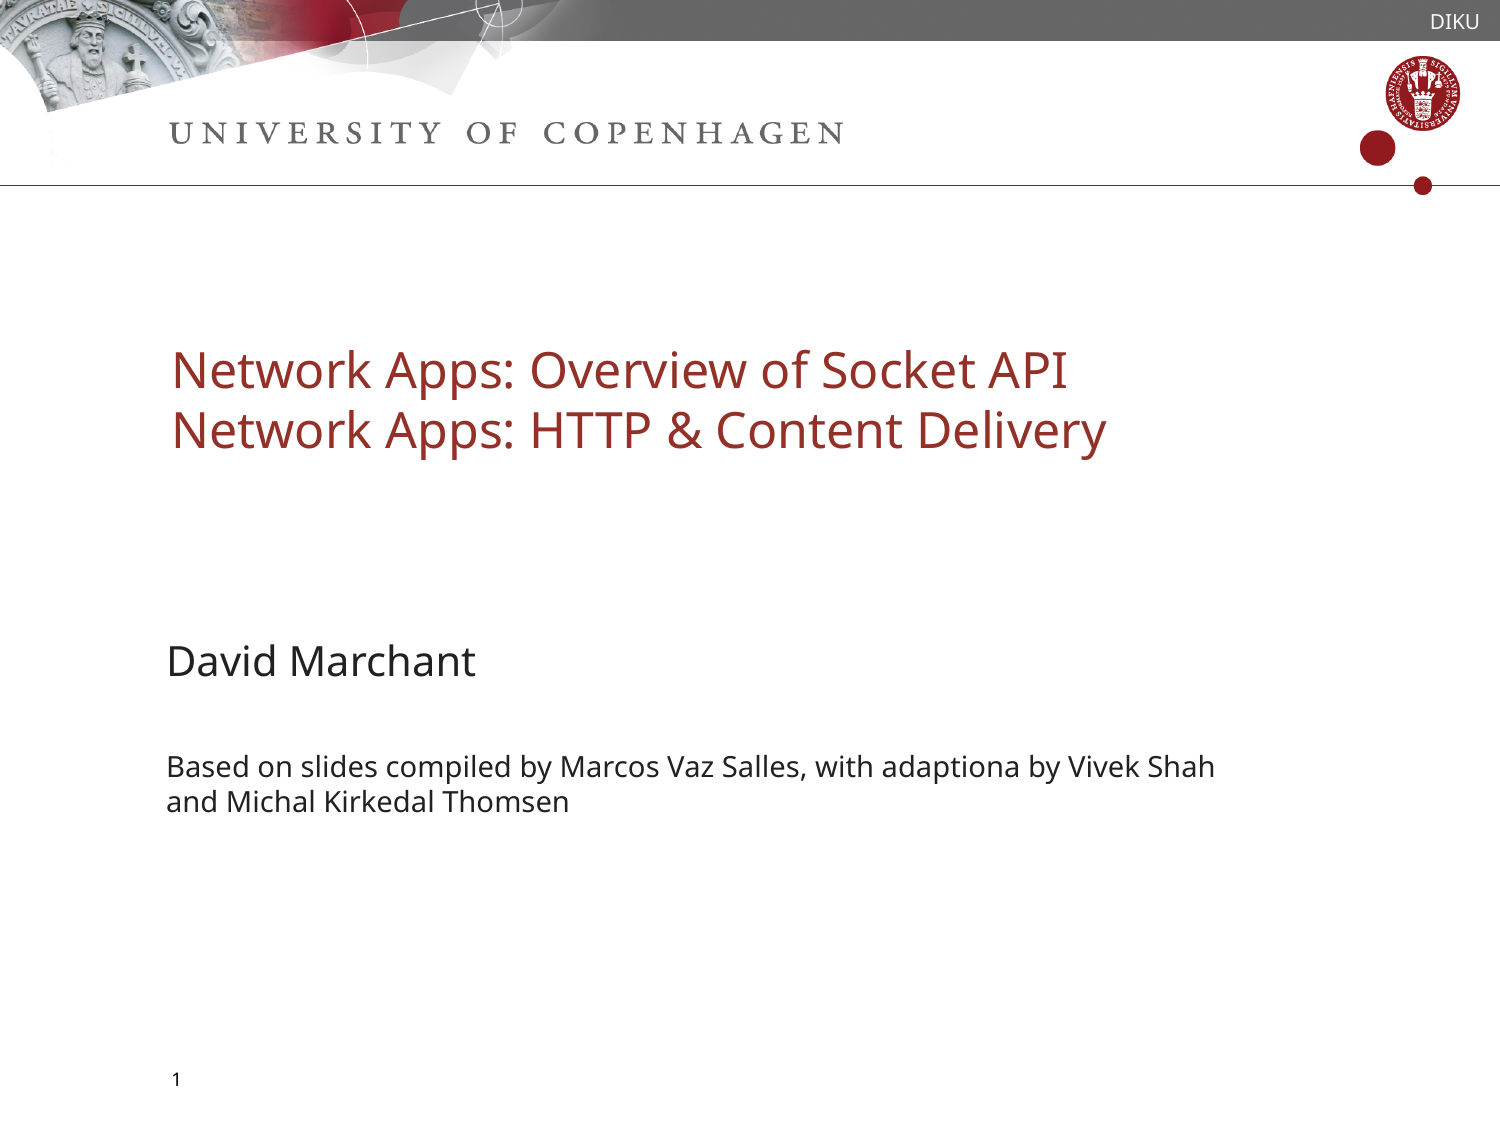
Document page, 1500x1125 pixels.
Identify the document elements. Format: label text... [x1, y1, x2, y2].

picture [0, 0, 1500, 185]
text_box <number> [171, 1067, 522, 1092]
text_box DIKU [469, 0, 1495, 43]
subtitle David Marchant Based on slides compiled by Marcos Vaz Salles, with adaptiona by Vivek Shah and Michal Kirkedal Thomsen [165, 635, 1231, 796]
title Network Apps: Overview of Socket API Network Apps: HTTP & Content Delivery [171, 338, 1237, 452]
picture [0, 186, 1500, 209]
